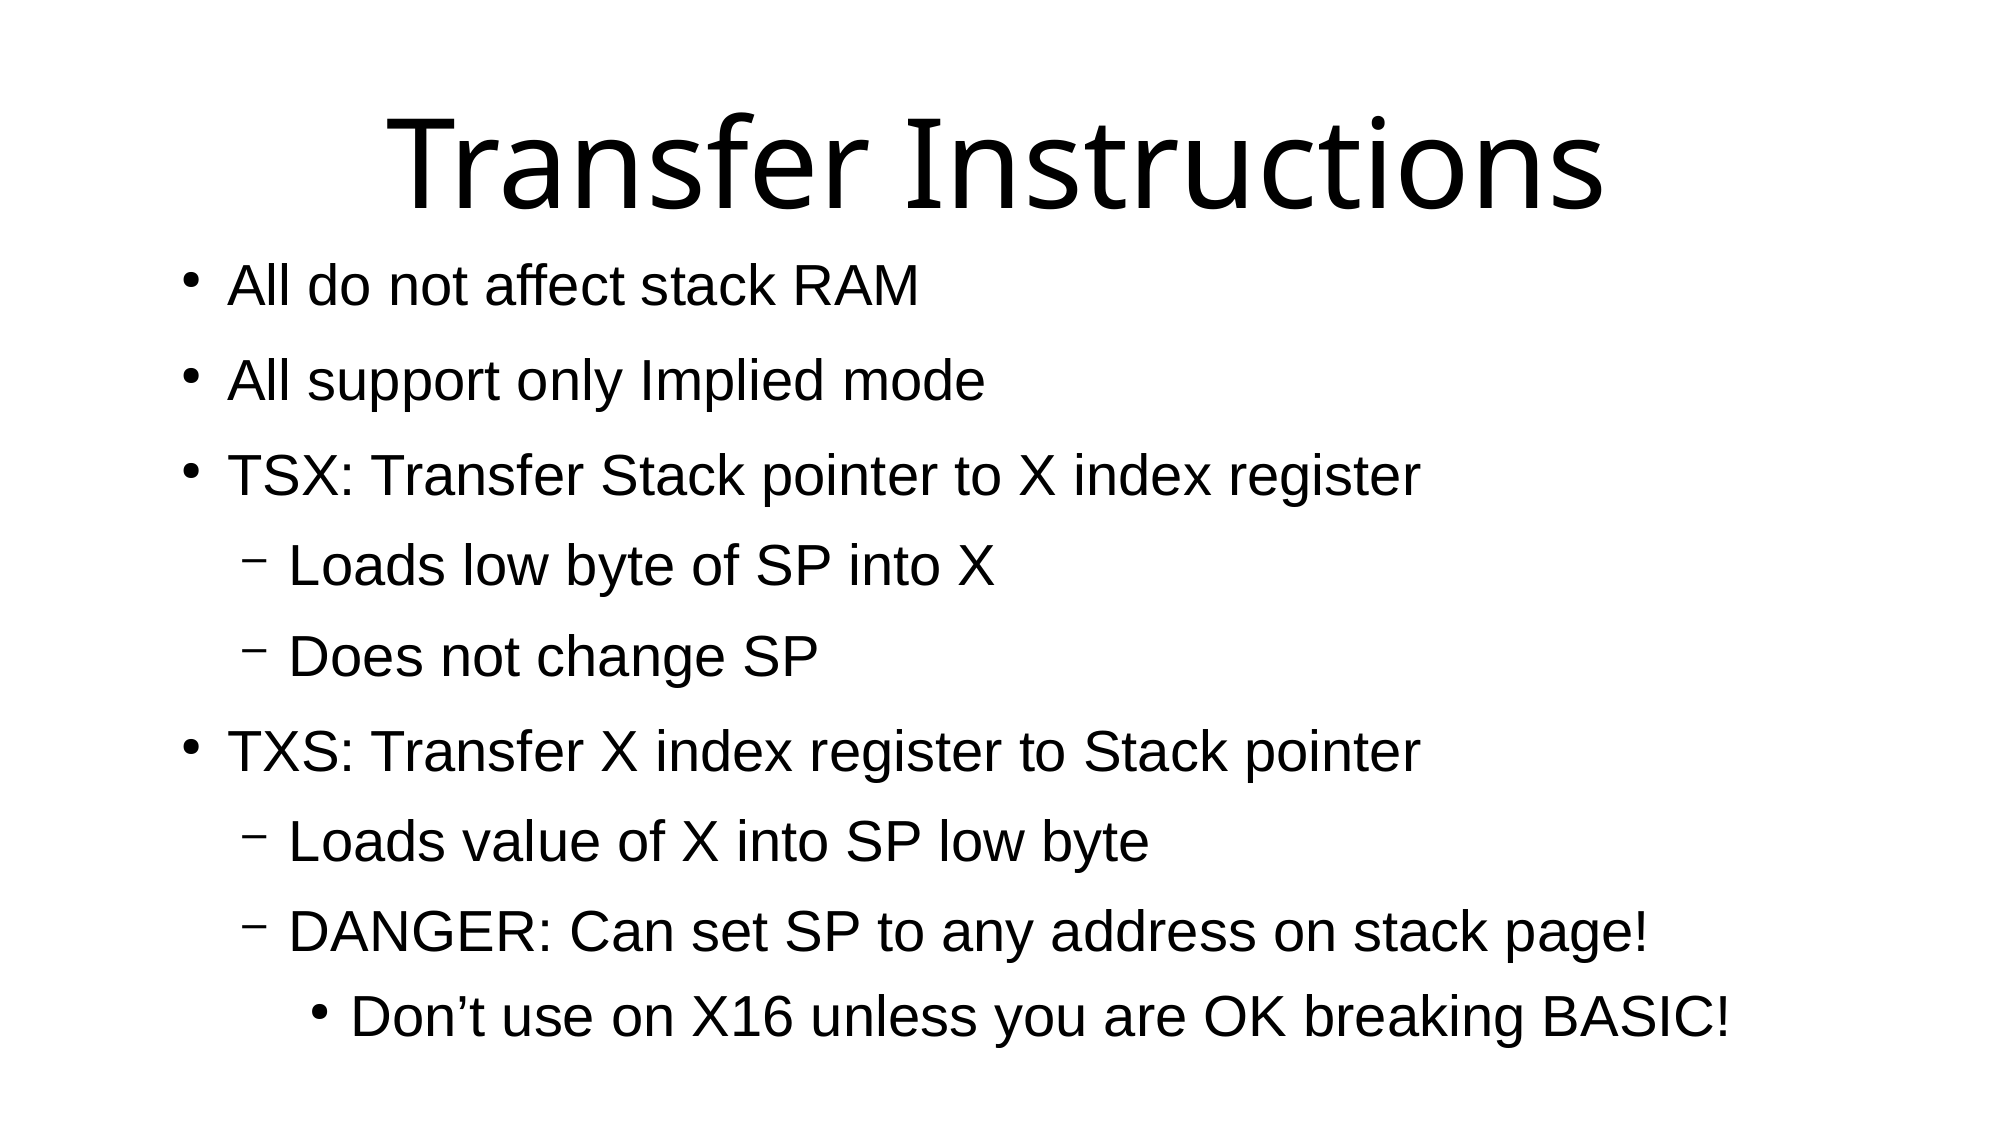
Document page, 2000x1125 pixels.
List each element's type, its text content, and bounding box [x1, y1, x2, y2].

title Transfer Instructions [30, 59, 1966, 278]
list All do not affect stack RAM All support only Implied mode TSX: Transfer Stack pointer to X index register Loads low byte of SP into X Does not change SP TXS: Transfer X index register to Stack pointer Loads value of X into SP low byte DANGER: Can set SP to any address on stack page! Don’t use on X16 unless you are OK breaking BASIC! [150, 278, 1876, 1066]
